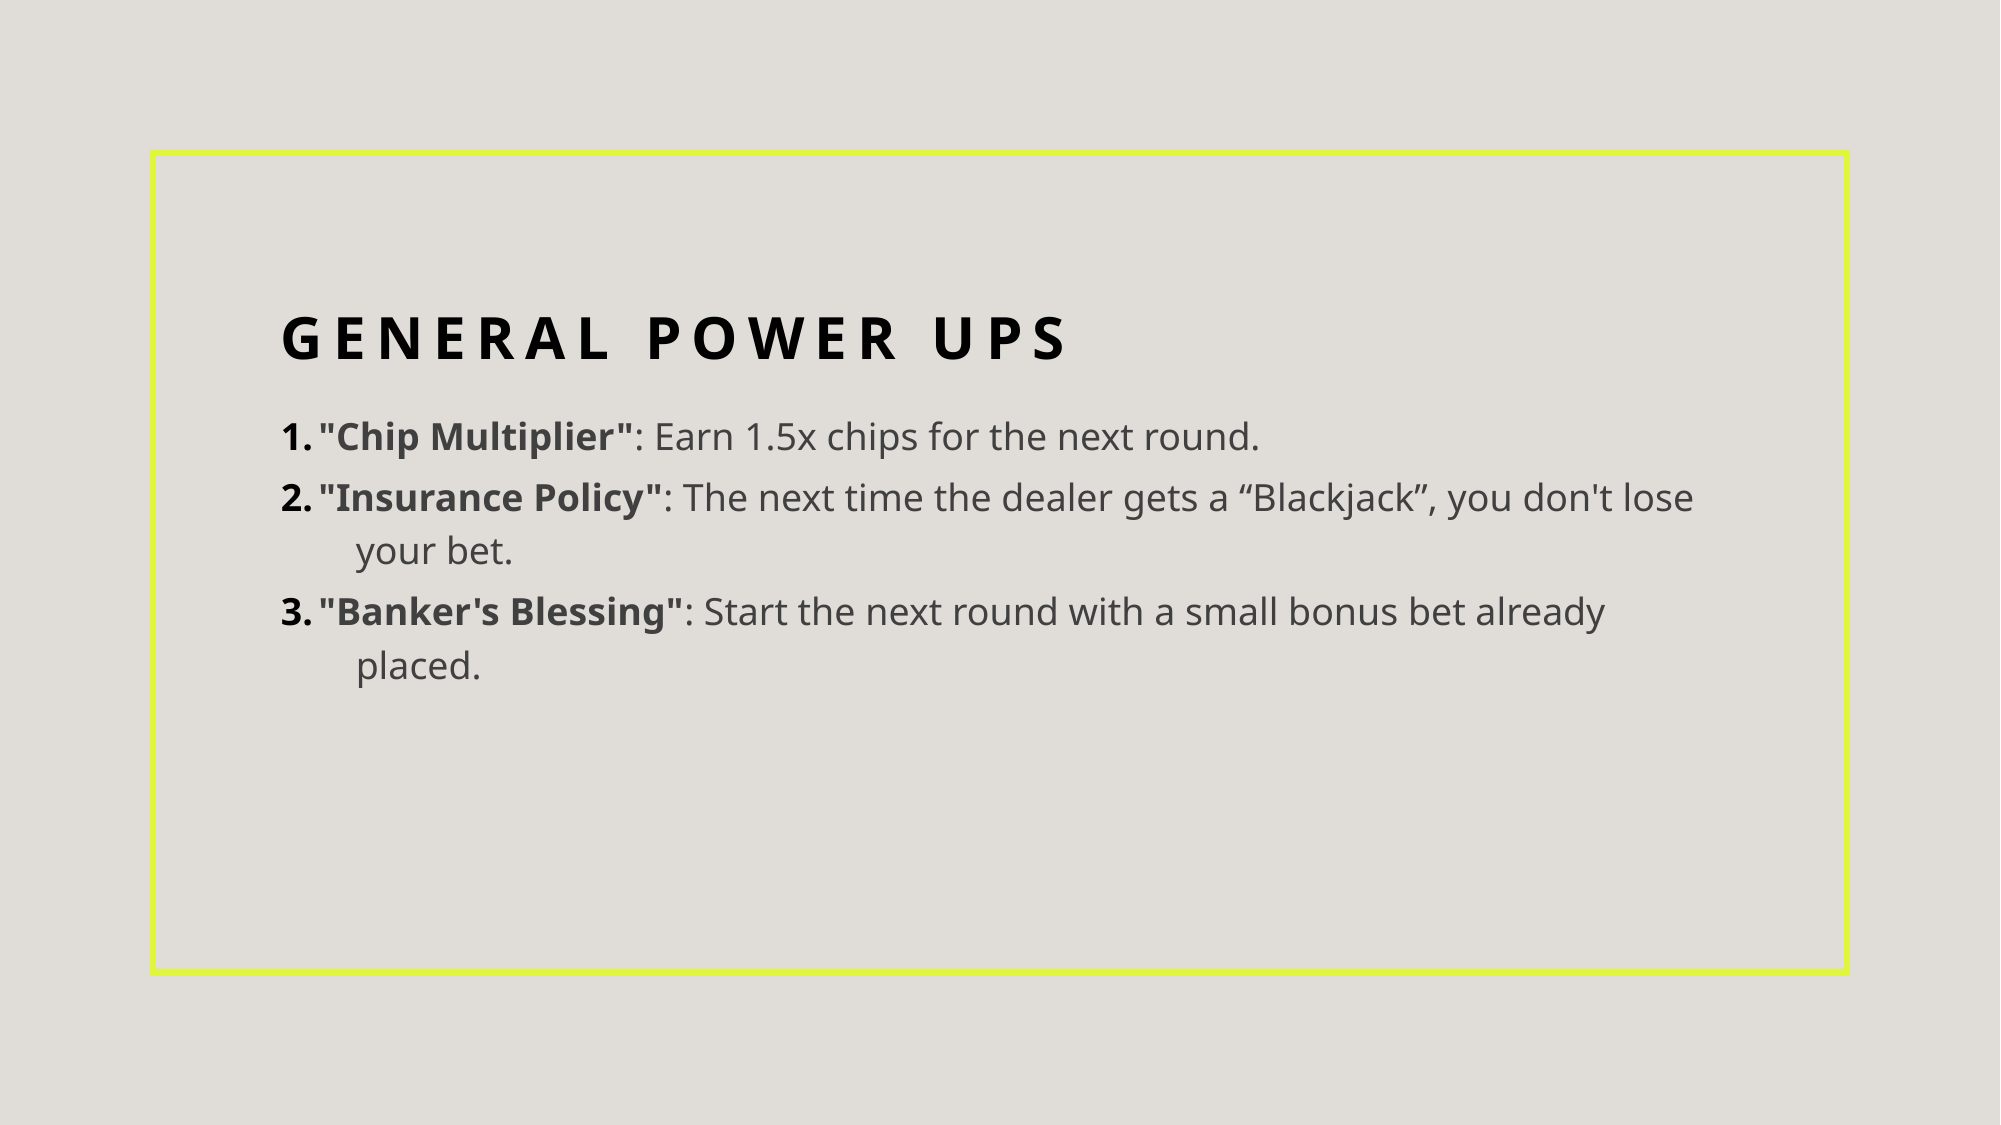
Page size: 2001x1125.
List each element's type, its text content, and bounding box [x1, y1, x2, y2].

title General power ups [265, 202, 1739, 379]
list "Chip Multiplier": Earn 1.5x chips for the next round. "Insurance Policy": The next time the dealer gets a “Blackjack”, you don't lose your bet. "Banker's Blessing": Start the next round with a small bonus bet already placed. [265, 396, 1739, 913]
